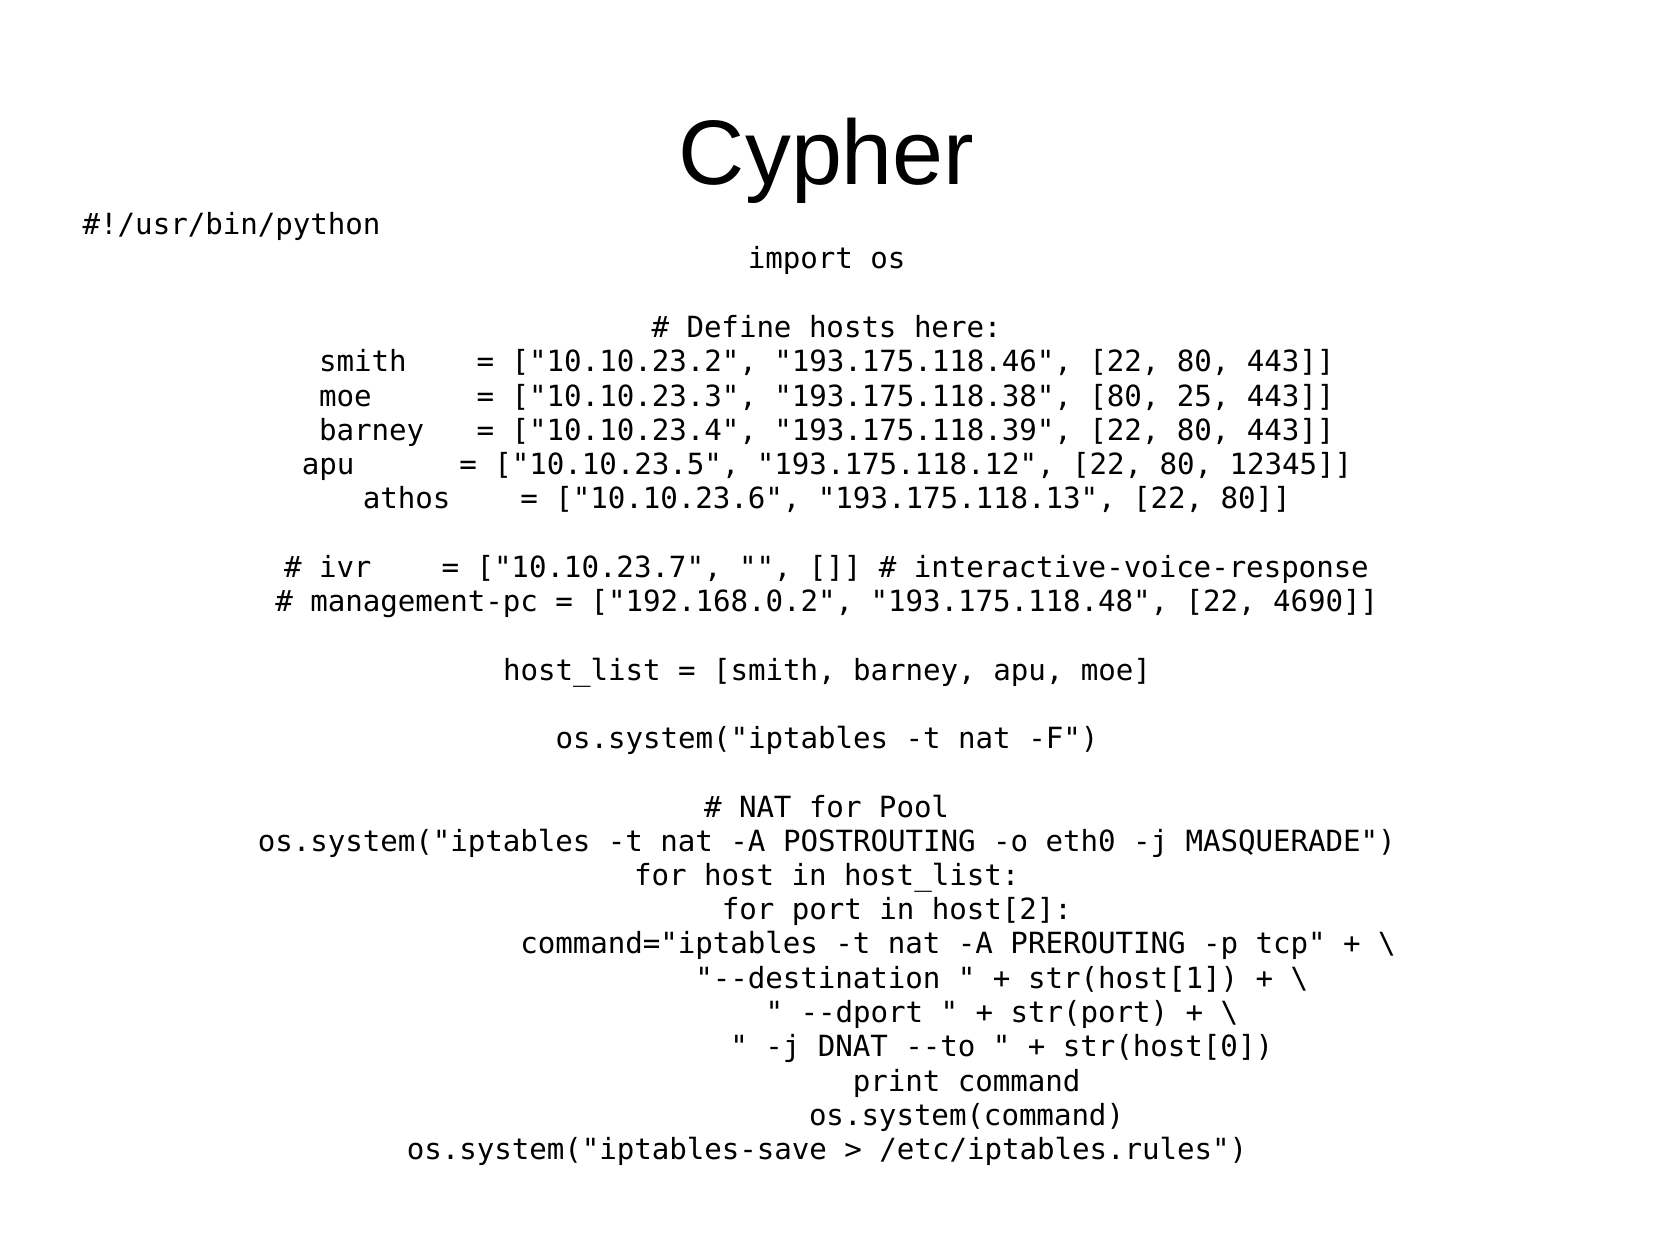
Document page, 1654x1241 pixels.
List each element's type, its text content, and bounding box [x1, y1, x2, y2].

title Cypher [82, 49, 1571, 207]
subtitle #!/usr/bin/python import os # Define hosts here: smith = ["10.10.23.2", "193.175.118.46", [22, 80, 443]] moe = ["10.10.23.3", "193.175.118.38", [80, 25, 443]] barney = ["10.10.23.4", "193.175.118.39", [22, 80, 443]] apu = ["10.10.23.5", "193.175.118.12", [22, 80, 12345]] athos = ["10.10.23.6", "193.175.118.13", [22, 80]] # ivr = ["10.10.23.7", "", []] # interactive-voice-response # management-pc = ["192.168.0.2", "193.175.118.48", [22, 4690]] host_list = [smith, barney, apu, moe] os.system("iptables -t nat -F") # NAT for Pool os.system("iptables -t nat -A POSTROUTING -o eth0 -j MASQUERADE") for host in host_list: for port in host[2]: command="iptables -t nat -A PREROUTING -p tcp" + \ "--destination " + str(host[1]) + \ " --dport " + str(port) + \ " -j DNAT --to " + str(host[0]) print command os.system(command) os.system("iptables-save > /etc/iptables.rules") [82, 207, 1571, 1236]
